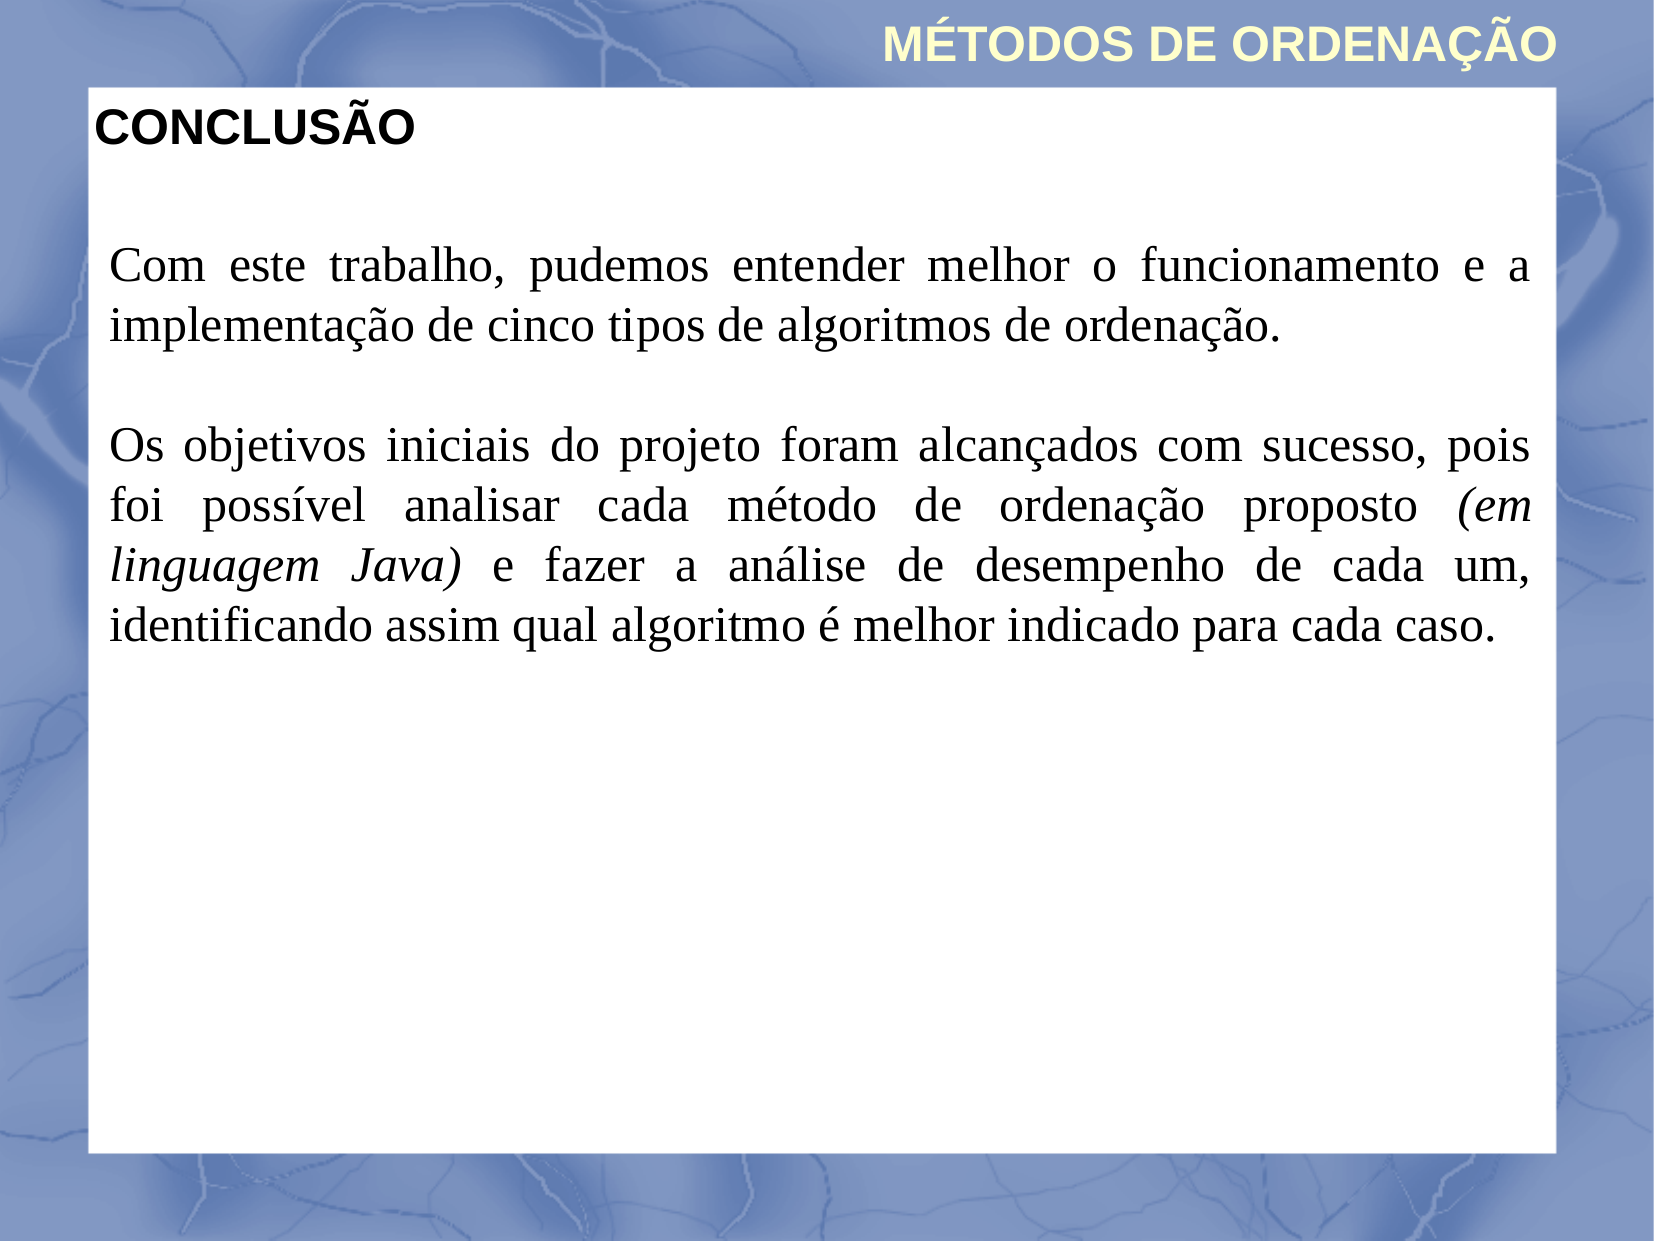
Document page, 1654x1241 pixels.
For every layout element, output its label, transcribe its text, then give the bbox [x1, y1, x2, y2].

picture [0, 0, 1654, 1241]
text_box CONCLUSÃO [94, 94, 1548, 224]
text_box MÉTODOS DE ORDENAÇÃO [141, 0, 1559, 83]
text_box Com este trabalho, pudemos entender melhor o funcionamento e a implementação de cinco tipos de algoritmos de ordenação. Os objetivos iniciais do projeto foram alcançados com sucesso, pois foi possível analisar cada método de ordenação proposto (em linguagem Java) e fazer a análise de desempenho de cada um, identificando assim qual algoritmo é melhor indicado para cada caso. [94, 224, 1548, 1146]
